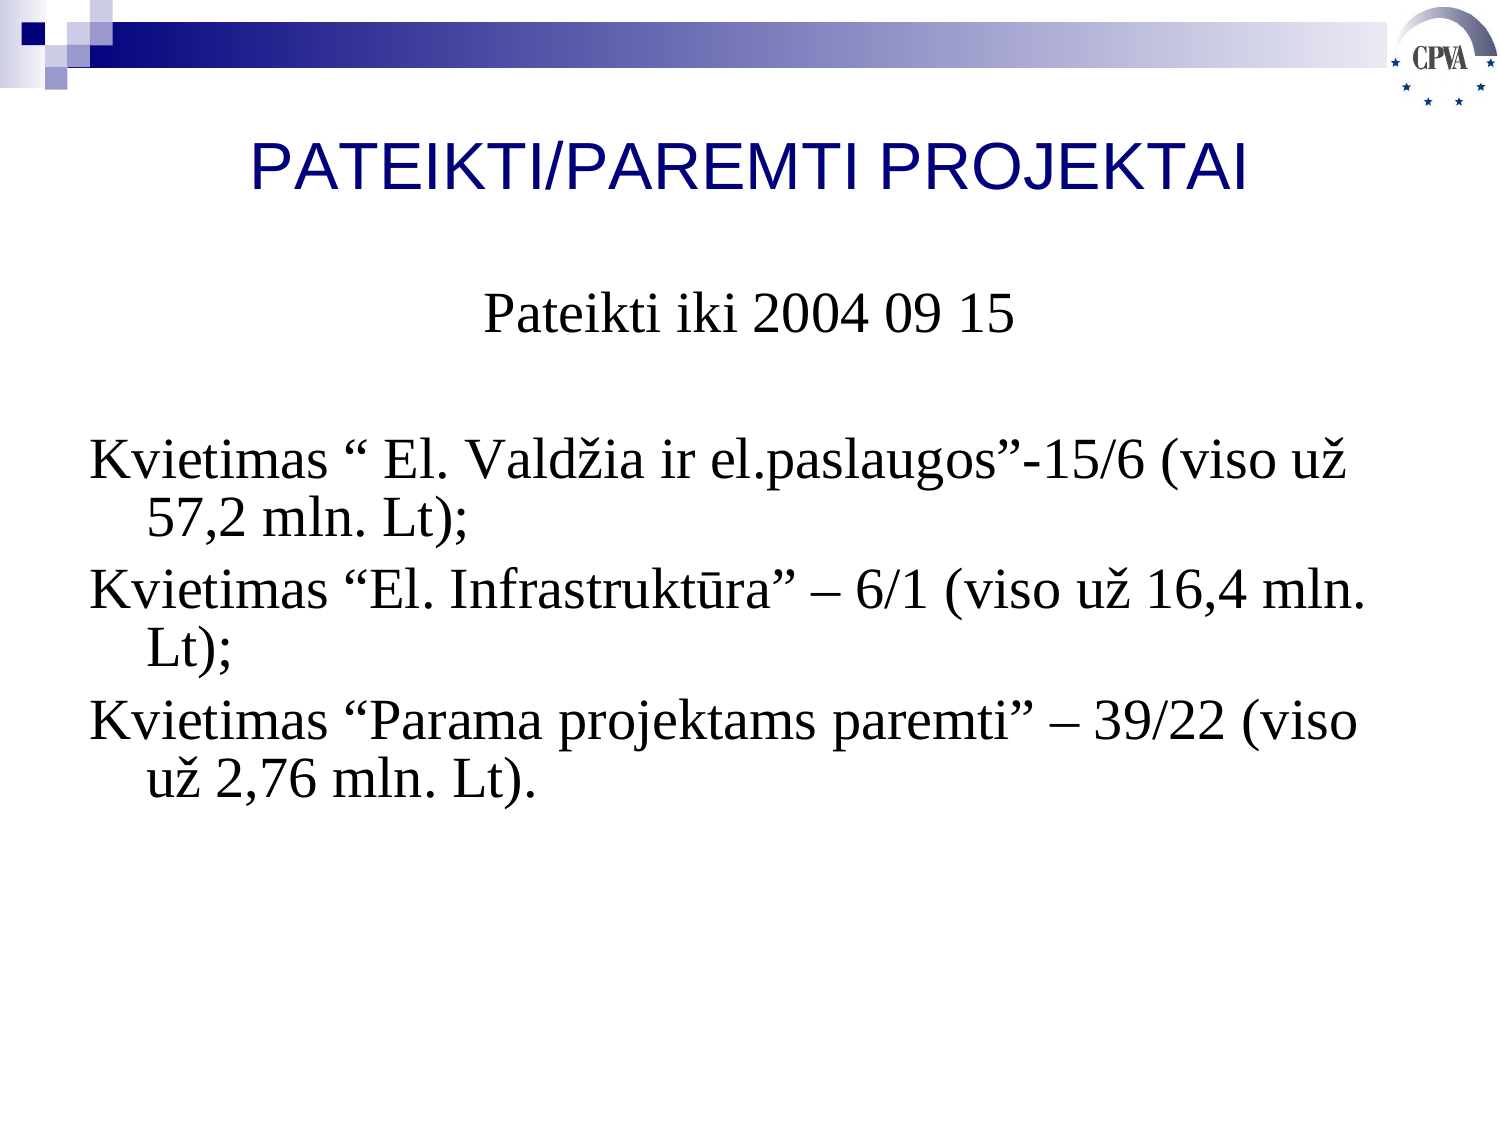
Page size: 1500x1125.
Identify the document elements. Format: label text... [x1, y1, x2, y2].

title PATEIKTI/PAREMTI PROJEKTAI [75, 78, 1426, 256]
picture [1387, 0, 1500, 113]
list Pateikti iki 2004 09 15 Kvietimas “ El. Valdžia ir el.paslaugos”-15/6 (viso už 57,2 mln. Lt); Kvietimas “El. Infrastruktūra” – 6/1 (viso už 16,4 mln. Lt); Kvietimas “Parama projektams paremti” – 39/22 (viso už 2,76 mln. Lt). [75, 278, 1426, 963]
